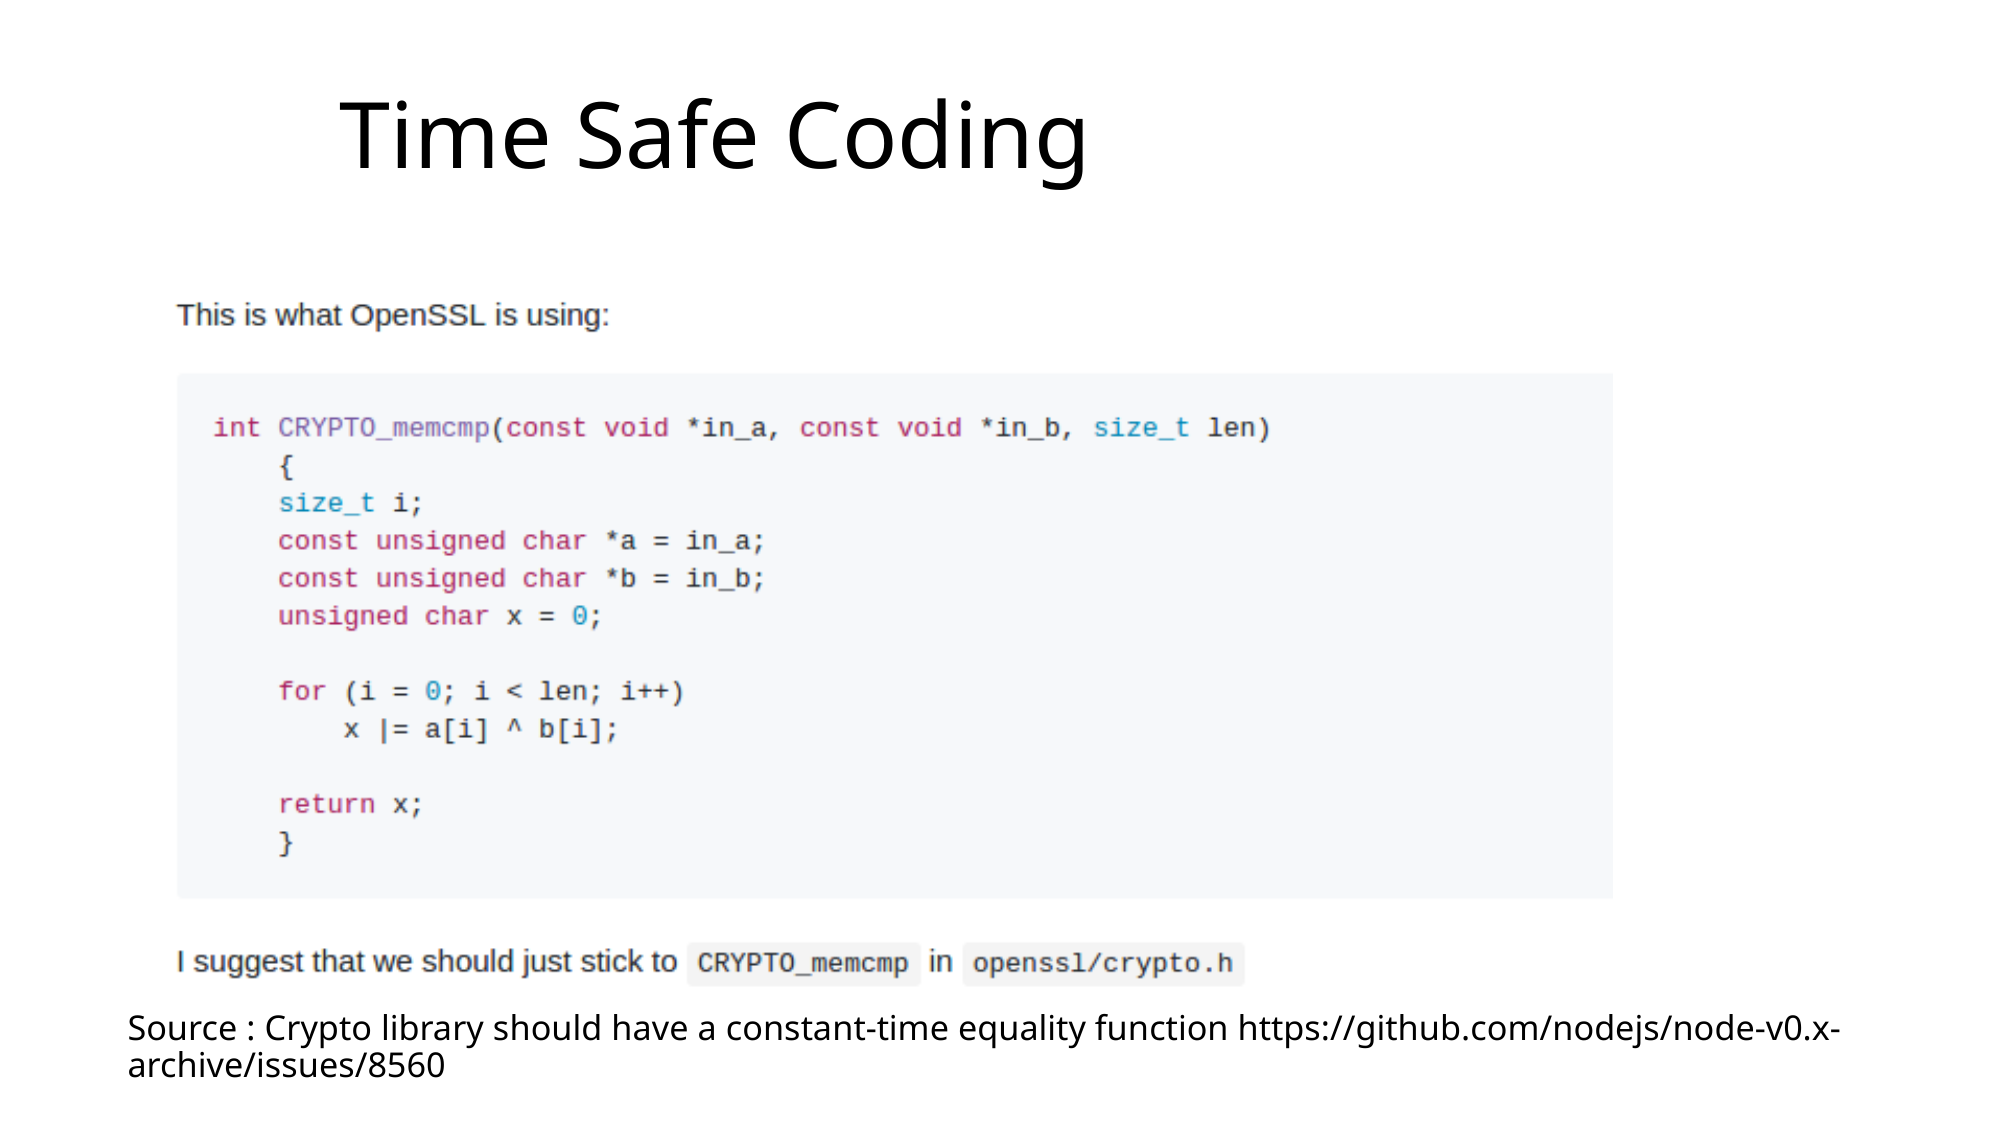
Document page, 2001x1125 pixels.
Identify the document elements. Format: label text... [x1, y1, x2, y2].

title Source : Crypto library should have a constant-time equality function https://github.com/nodejs/node-v0.x-archive/issues/8560 [112, 1017, 1927, 1080]
title Time Safe Coding [324, 44, 1675, 233]
picture [159, 259, 1613, 1012]
